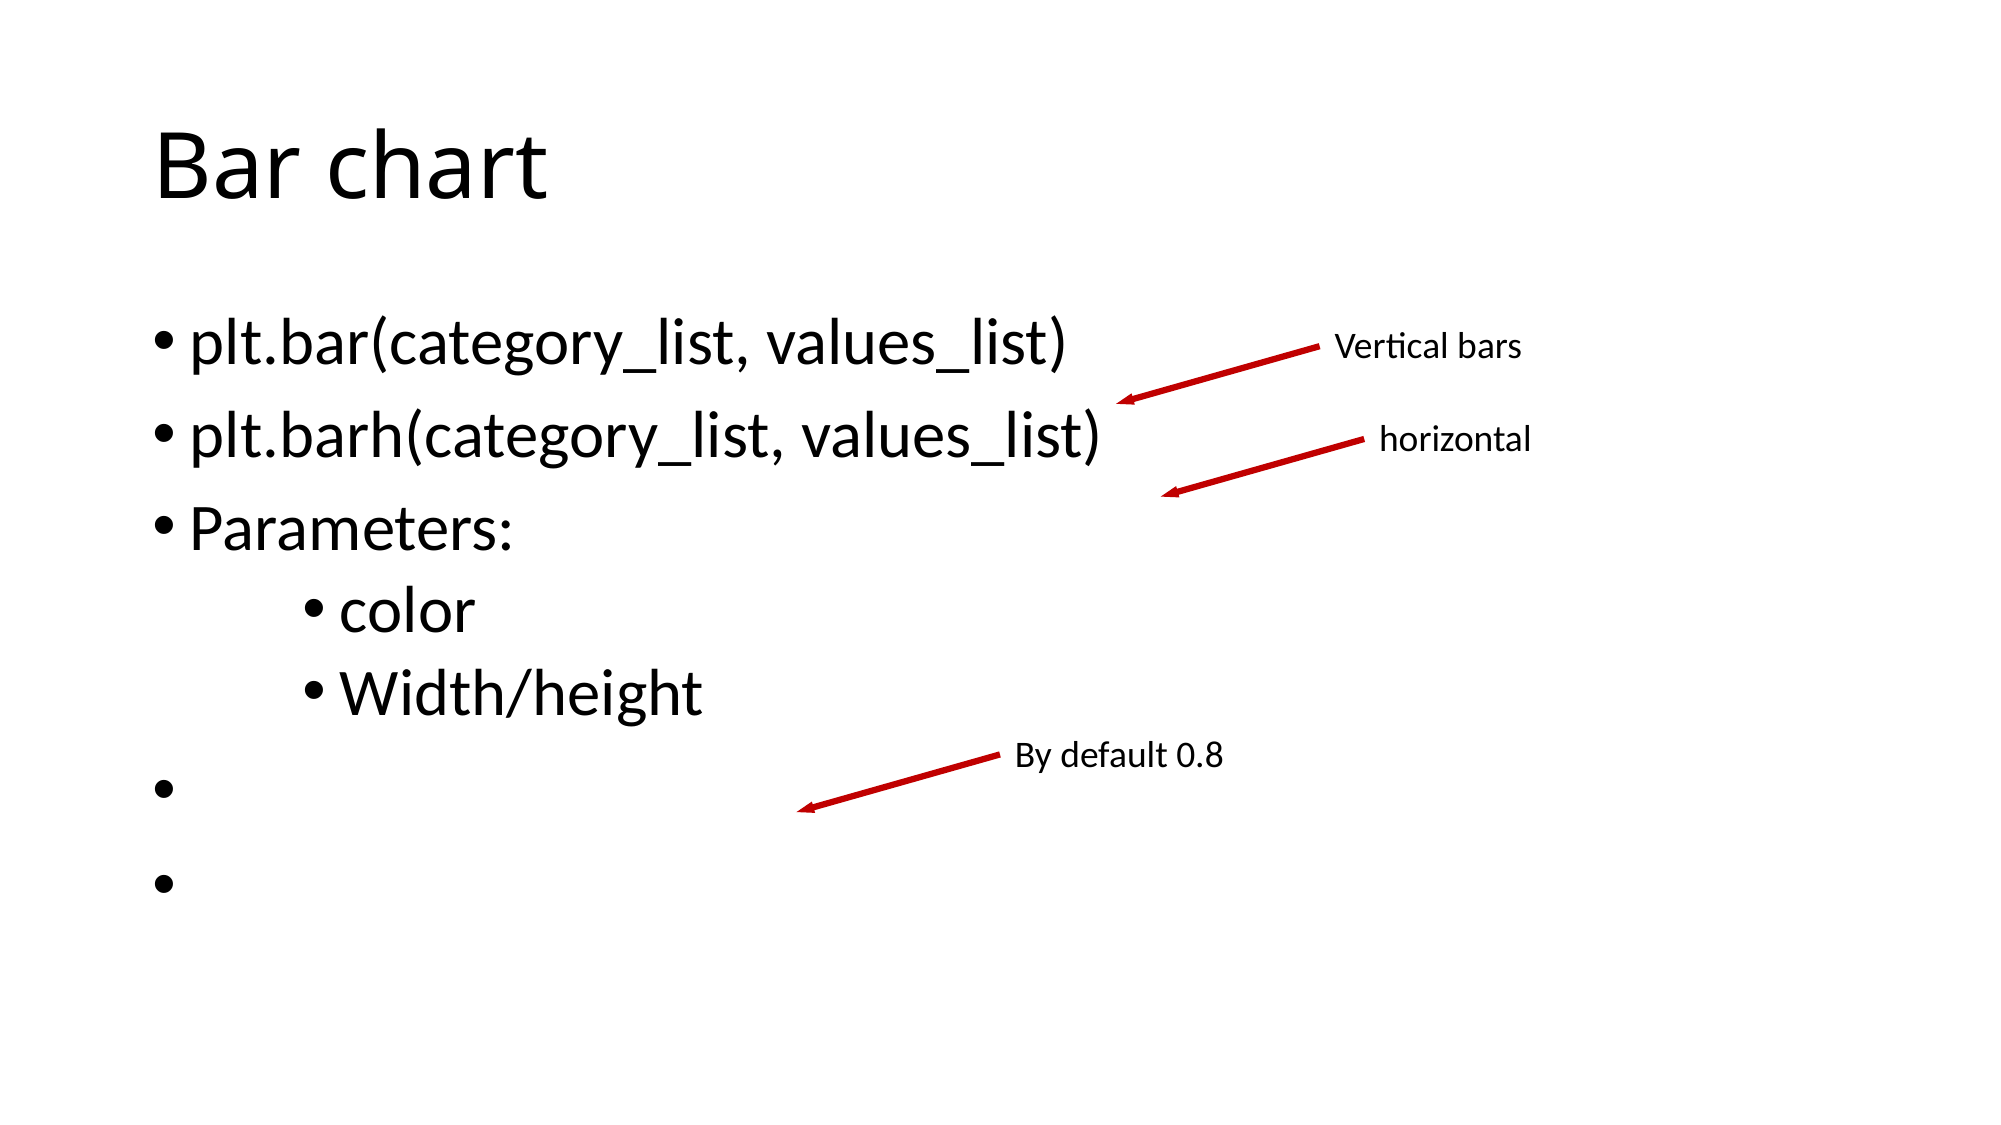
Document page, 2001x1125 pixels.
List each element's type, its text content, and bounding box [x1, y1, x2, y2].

title Bar chart [137, 59, 1863, 278]
text_box horizontal [1364, 406, 1845, 468]
text_box By default 0.8 [999, 722, 1481, 783]
text_box Vertical bars [1319, 313, 1801, 375]
list plt.bar(category_list, values_list) plt.barh(category_list, values_list) Parameters: color Width/height [137, 299, 1863, 1014]
